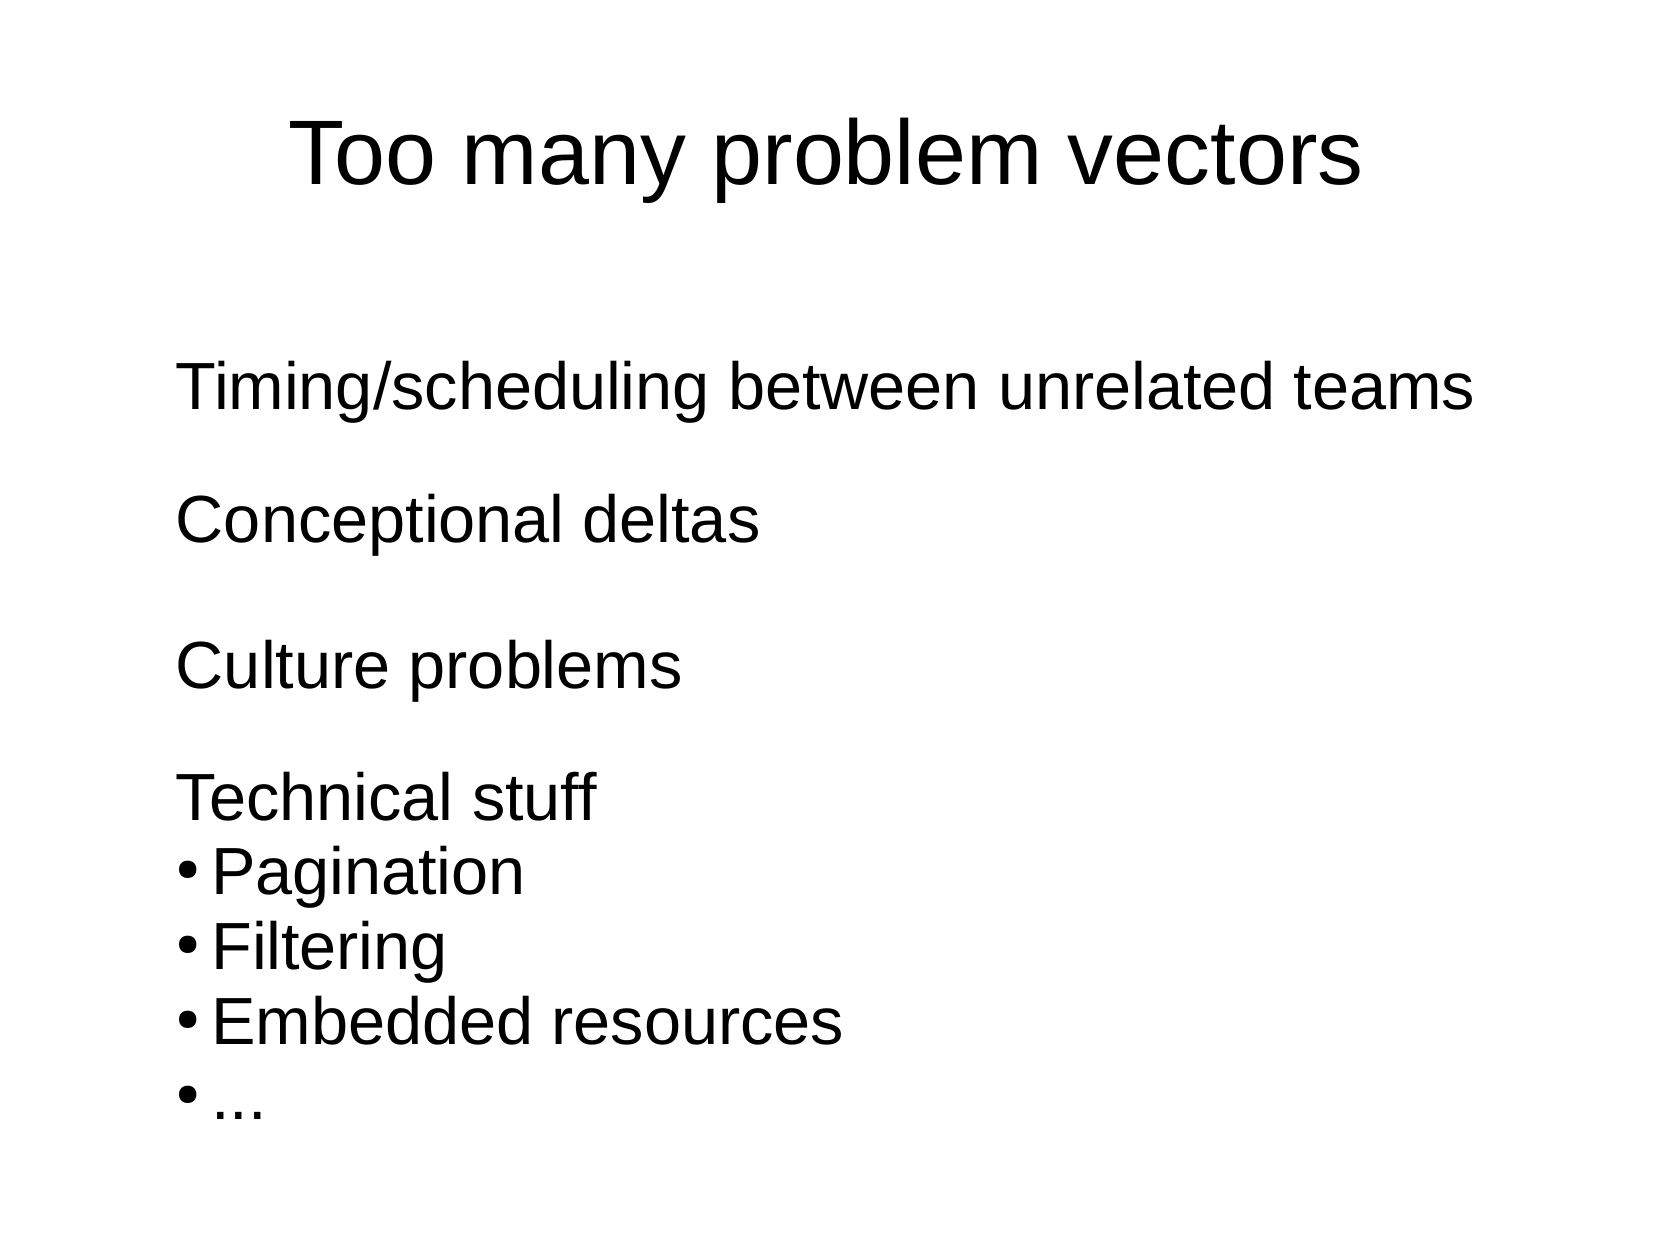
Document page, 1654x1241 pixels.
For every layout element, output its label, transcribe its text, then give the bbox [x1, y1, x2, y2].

text_box Culture problems [160, 620, 699, 710]
text_box Technical stuff Pagination Filtering Embedded resources ... [160, 753, 860, 1140]
text_box Timing/scheduling between unrelated teams [160, 341, 1493, 431]
text_box Conceptional deltas [160, 475, 777, 565]
title Too many problem vectors [82, 49, 1571, 257]
